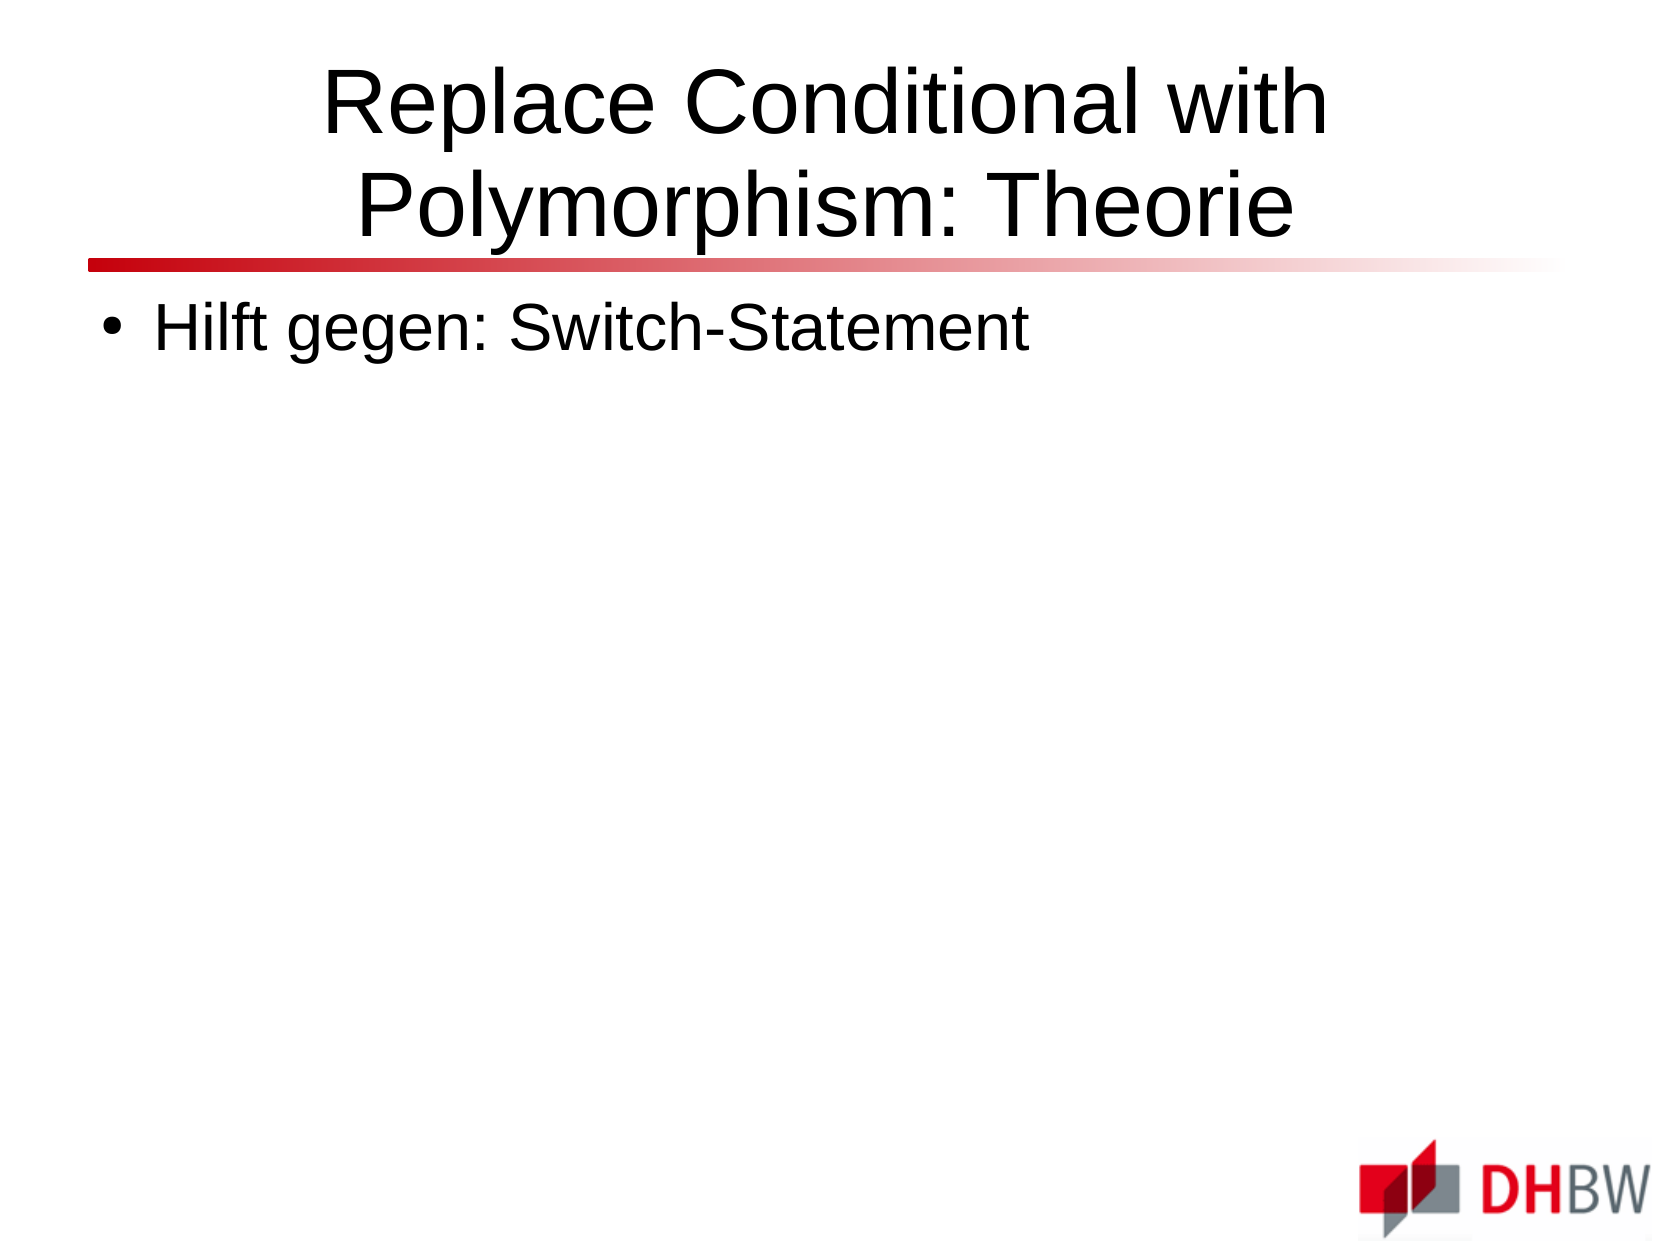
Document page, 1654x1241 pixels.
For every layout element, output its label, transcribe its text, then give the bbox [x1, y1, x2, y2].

list Hilft gegen: Switch-Statement [82, 290, 1571, 1094]
title Replace Conditional with Polymorphism: Theorie [82, 50, 1571, 256]
picture [1358, 1137, 1652, 1241]
